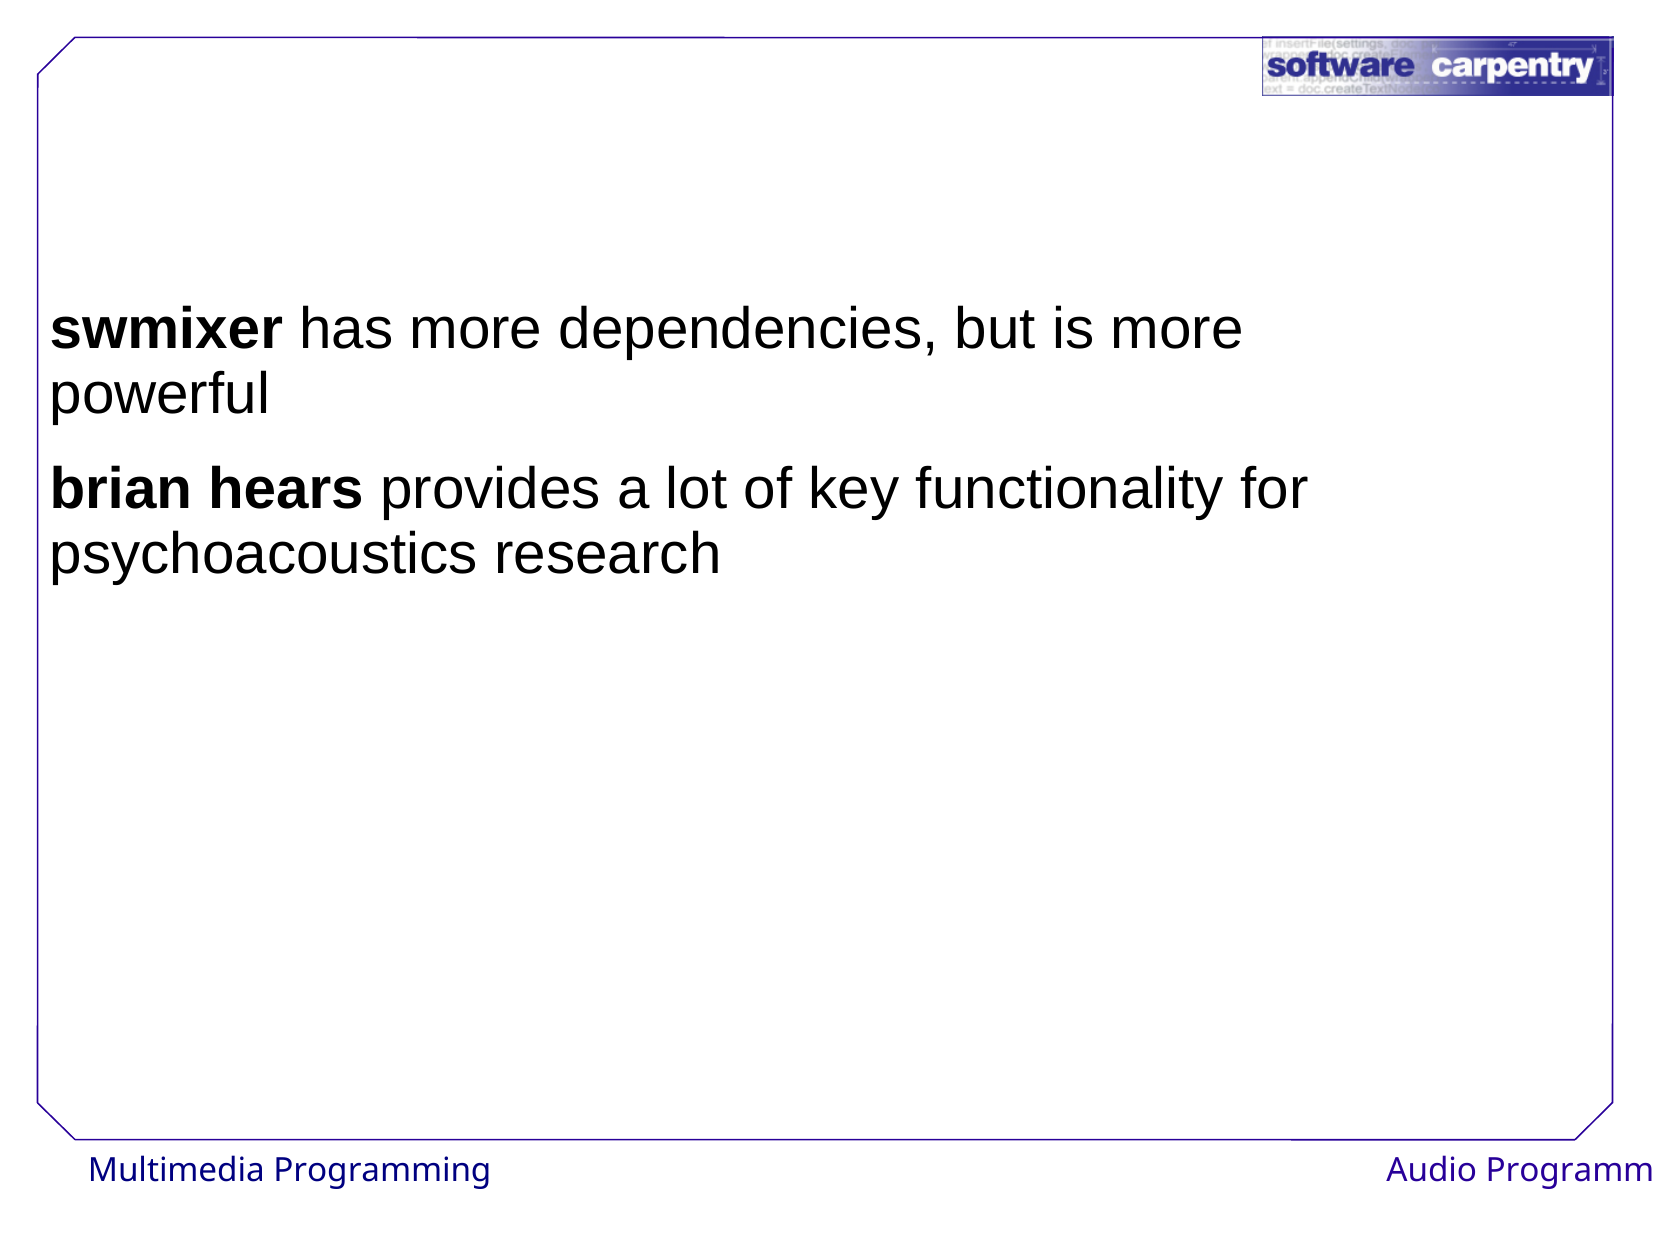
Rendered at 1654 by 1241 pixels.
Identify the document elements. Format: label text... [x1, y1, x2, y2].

list swmixer has more dependencies, but is more powerful brian hears provides a lot of key functionality for psychoacoustics research [0, 289, 1489, 1108]
picture [1262, 36, 1614, 96]
